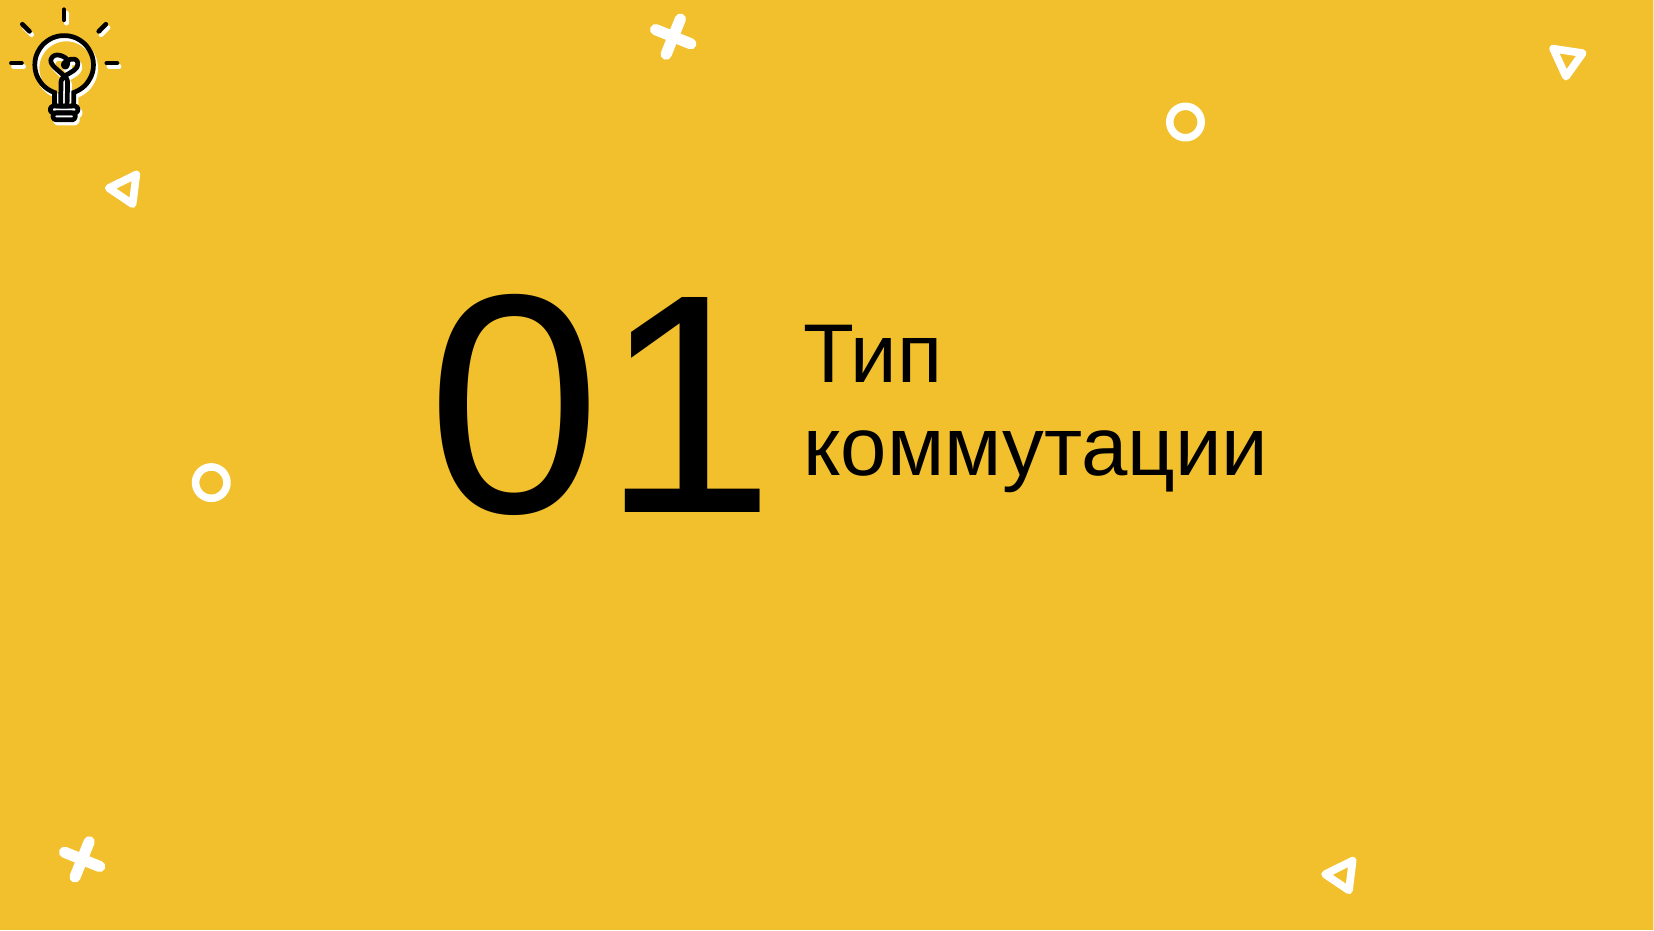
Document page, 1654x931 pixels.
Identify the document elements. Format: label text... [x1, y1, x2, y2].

text_box Тип коммутации [788, 300, 1426, 524]
text_box 01 [412, 221, 826, 931]
